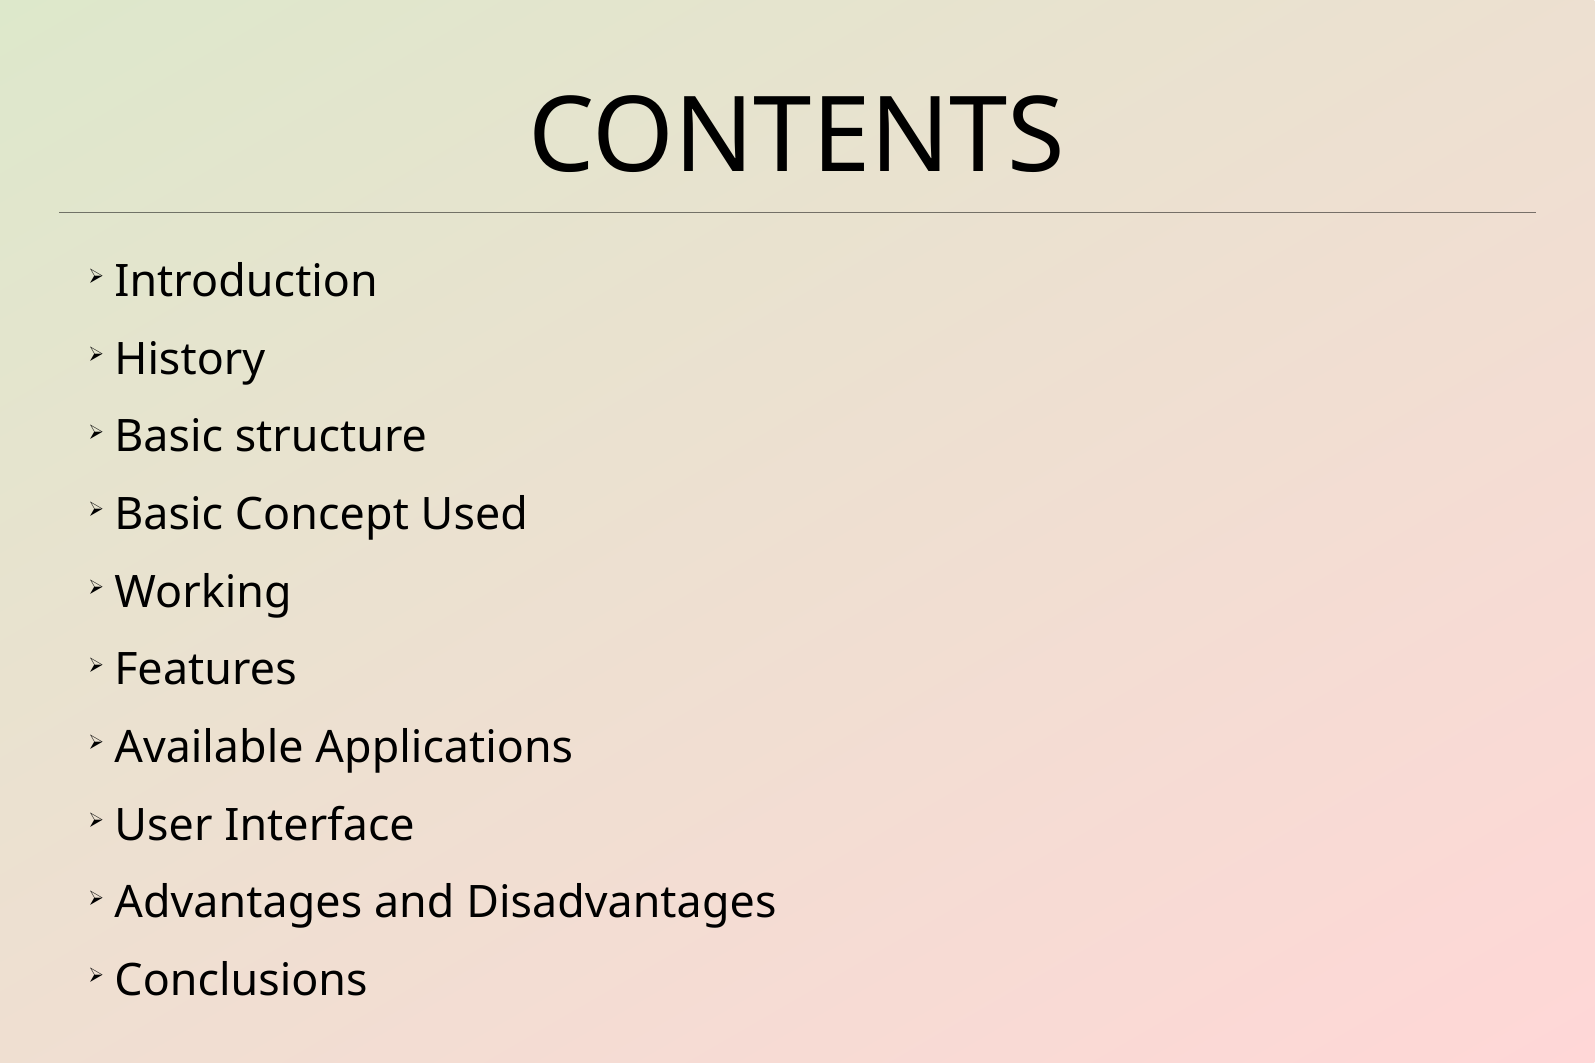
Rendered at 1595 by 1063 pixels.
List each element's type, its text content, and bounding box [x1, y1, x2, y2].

title CONTENTS [79, 213, 1515, 220]
list Introduction History Basic structure Basic Concept Used Working Features Available Applications User Interface Advantages and Disadvantages Conclusions [79, 248, 1515, 1016]
title CONTENTS [79, 42, 1515, 212]
